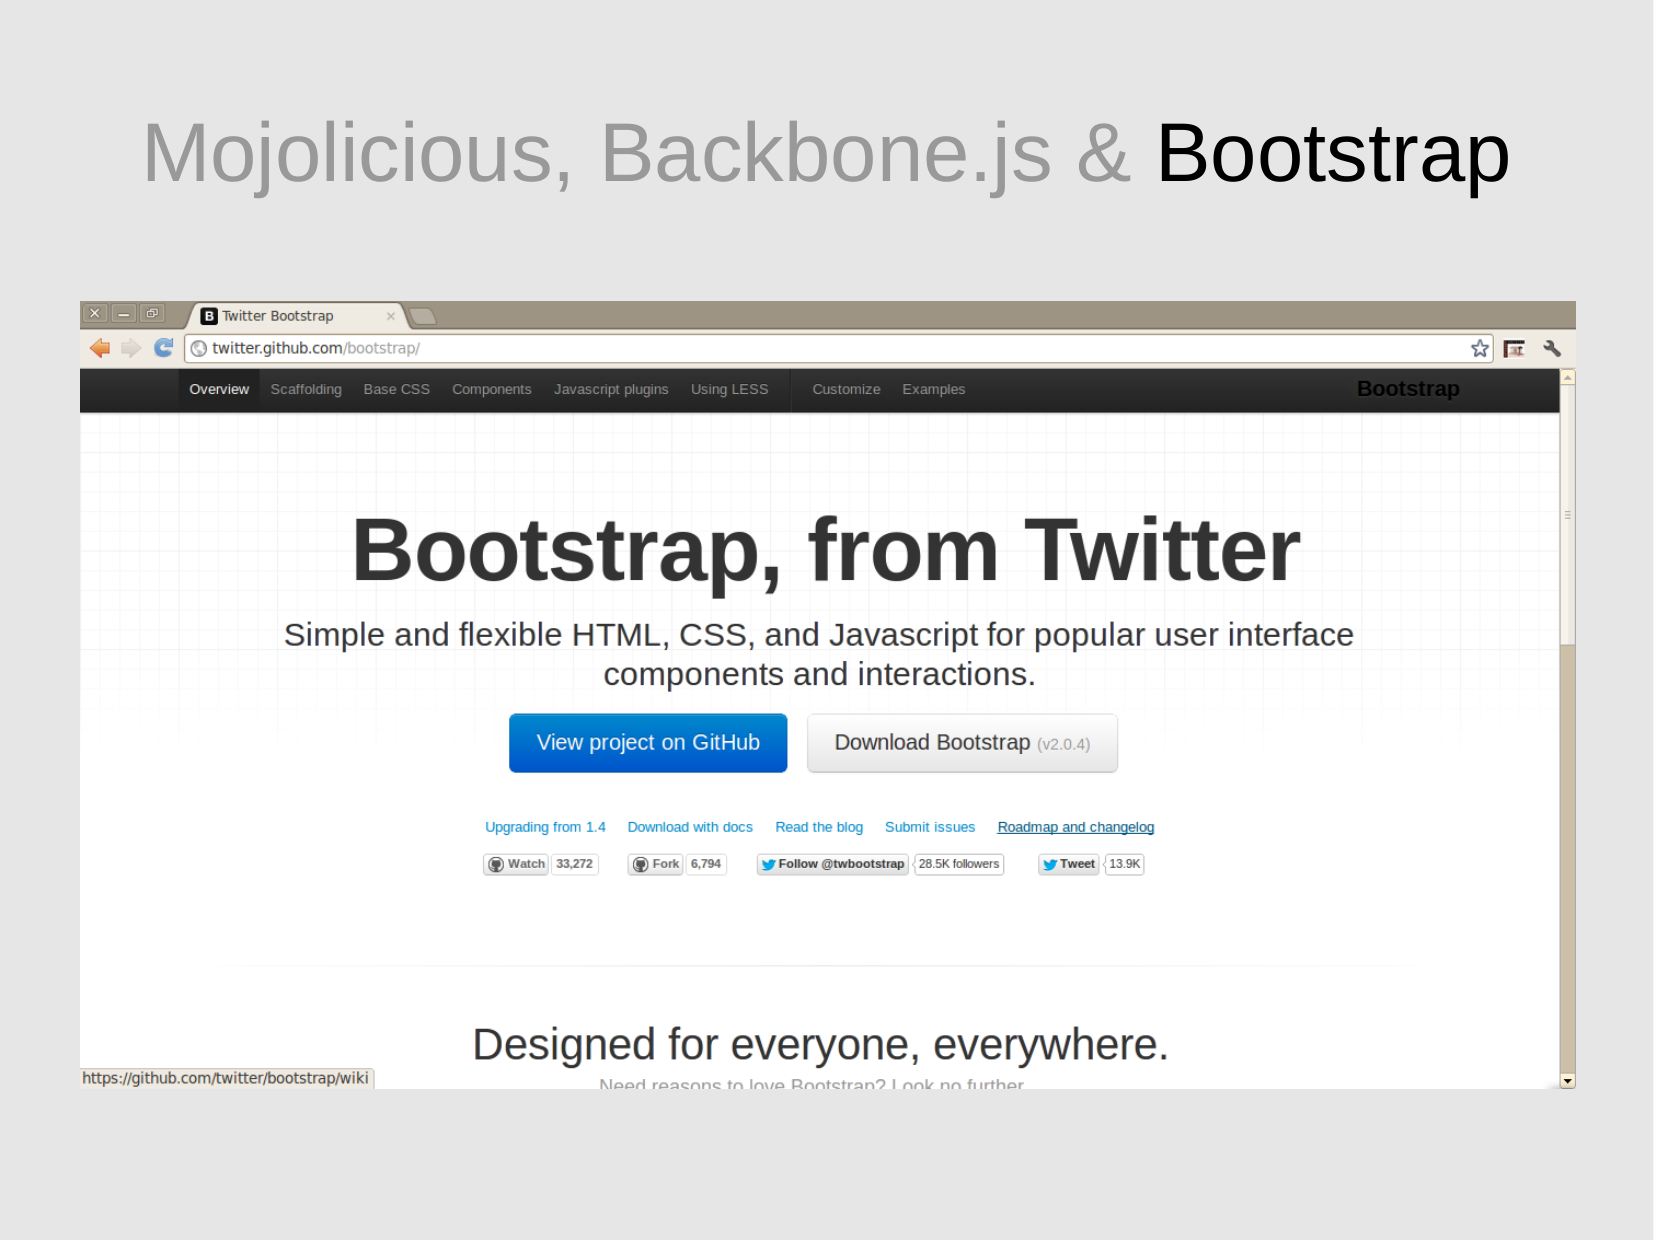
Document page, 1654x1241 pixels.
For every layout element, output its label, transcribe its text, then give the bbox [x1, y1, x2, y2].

picture [80, 301, 1576, 1089]
title Mojolicious, Backbone.js & Bootstrap [82, 56, 1571, 250]
